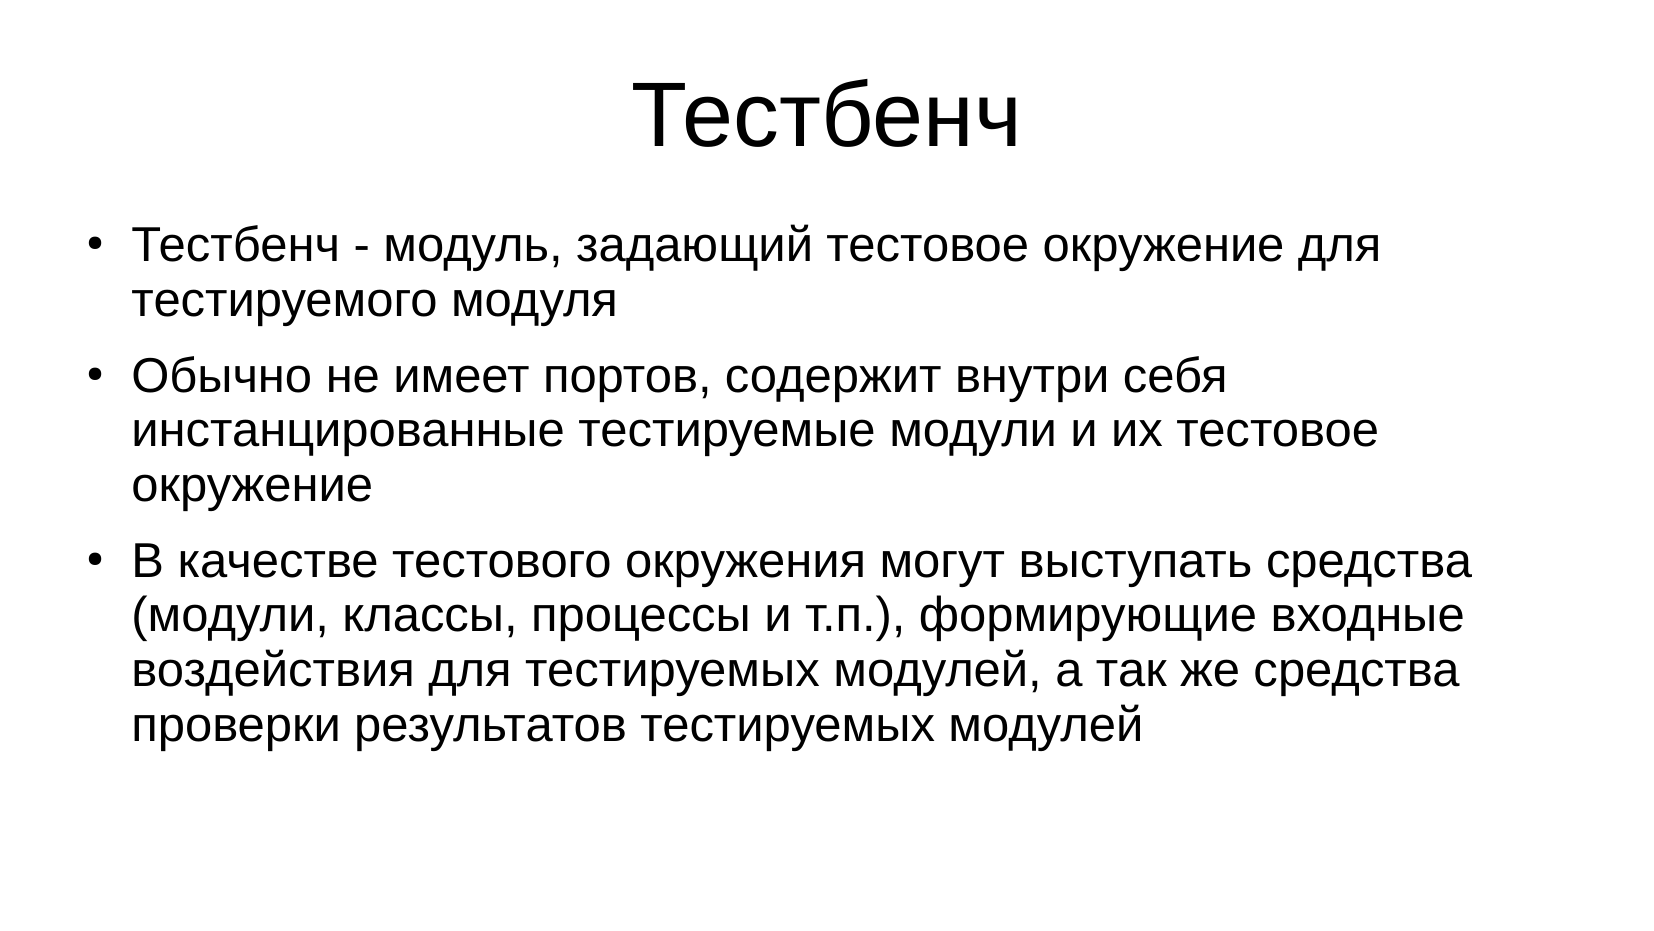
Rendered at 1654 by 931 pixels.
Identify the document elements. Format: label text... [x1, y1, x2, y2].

list Тестбенч - модуль, задающий тестовое окружение для тестируемого модуля Обычно не имеет портов, содержит внутри себя инстанцированные тестируемые модули и их тестовое окружение В качестве тестового окружения могут выступать средства (модули, классы, процессы и т.п.), формирующие входные воздействия для тестируемых модулей, а так же средства проверки результатов тестируемых модулей [71, 217, 1561, 758]
title Тестбенч [82, 37, 1571, 193]
